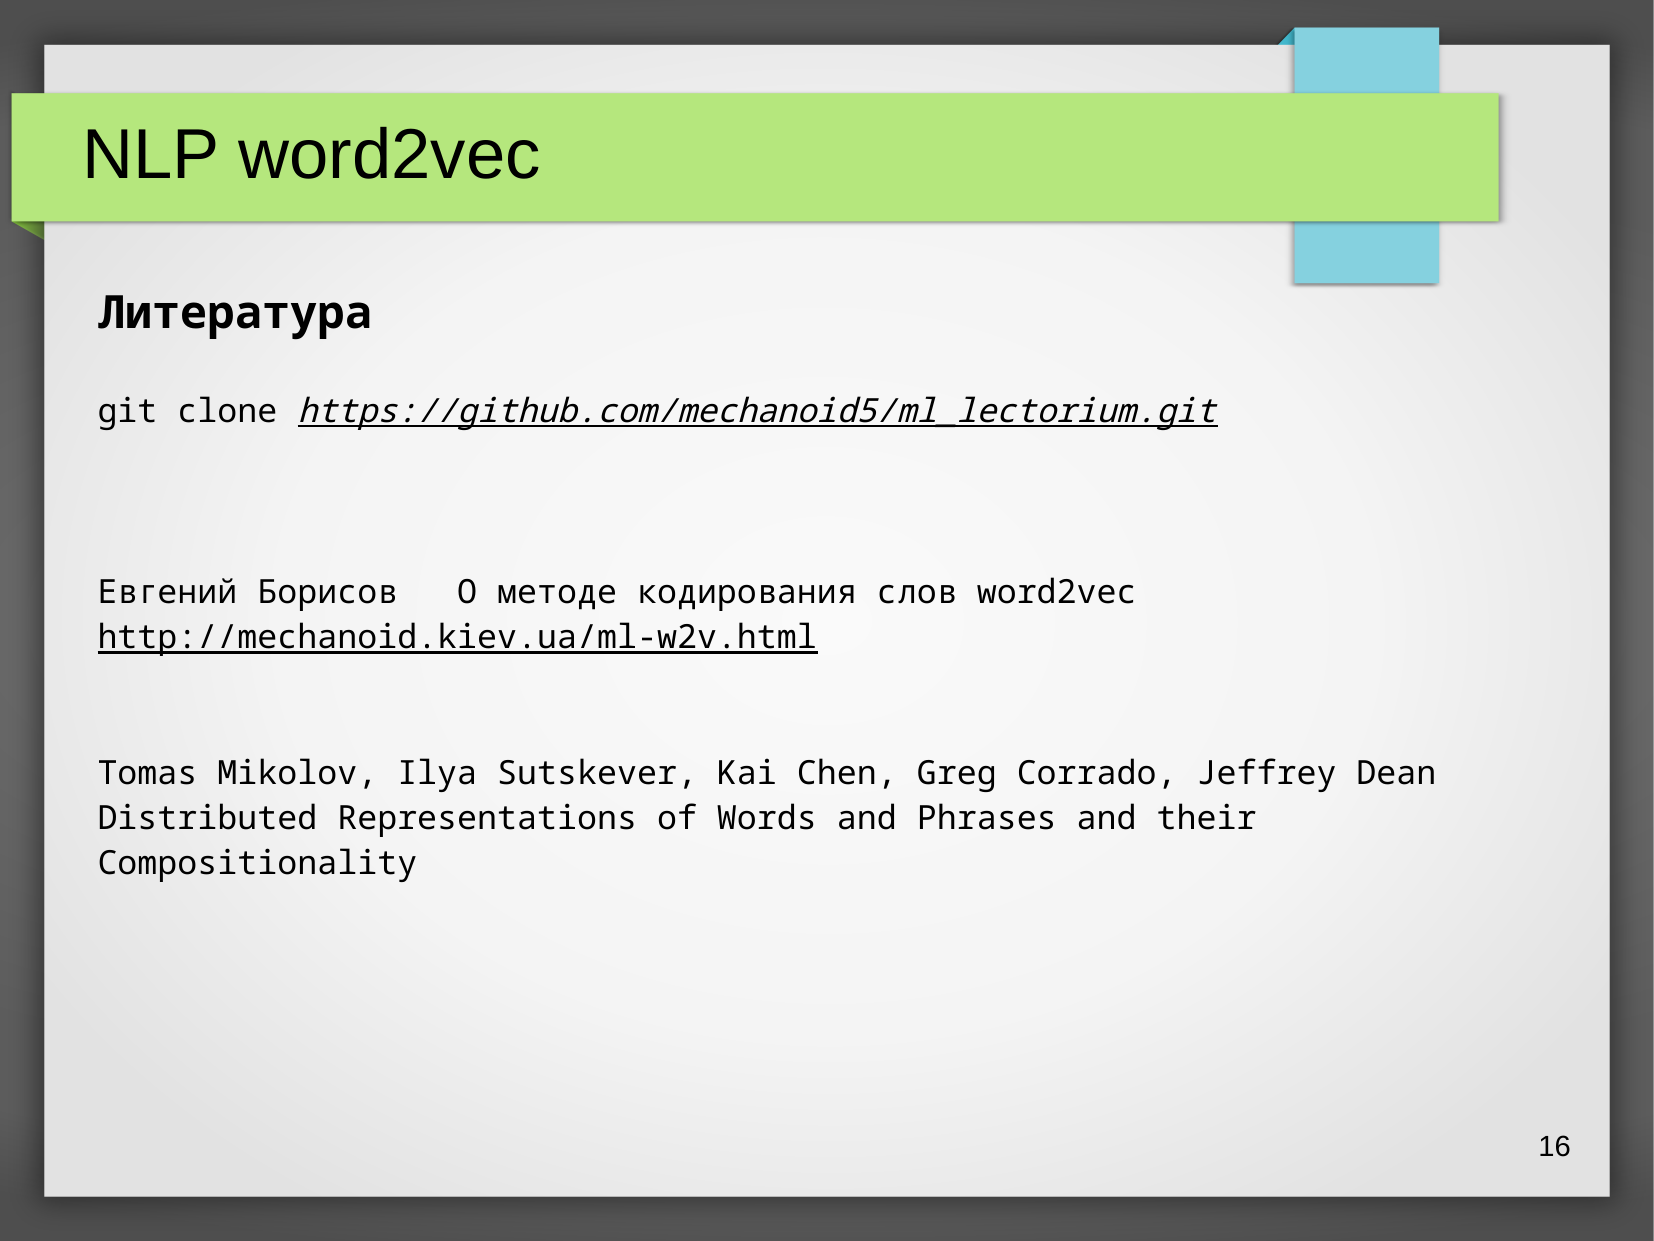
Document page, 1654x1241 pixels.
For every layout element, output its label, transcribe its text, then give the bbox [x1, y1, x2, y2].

text_box Литература git clone https://github.com/mechanoid5/ml_lectorium.git Евгений Борисов О методе кодирования слов word2vec http://mechanoid.kiev.ua/ml-w2v.html Tomas Mikolov, Ilya Sutskever, Kai Chen, Greg Corrado, Jeffrey Dean Distributed Representations of Words and Phrases and their Compositionality [82, 271, 1607, 1072]
title NLP word2vec [82, 118, 1406, 189]
picture [0, 0, 1654, 1241]
